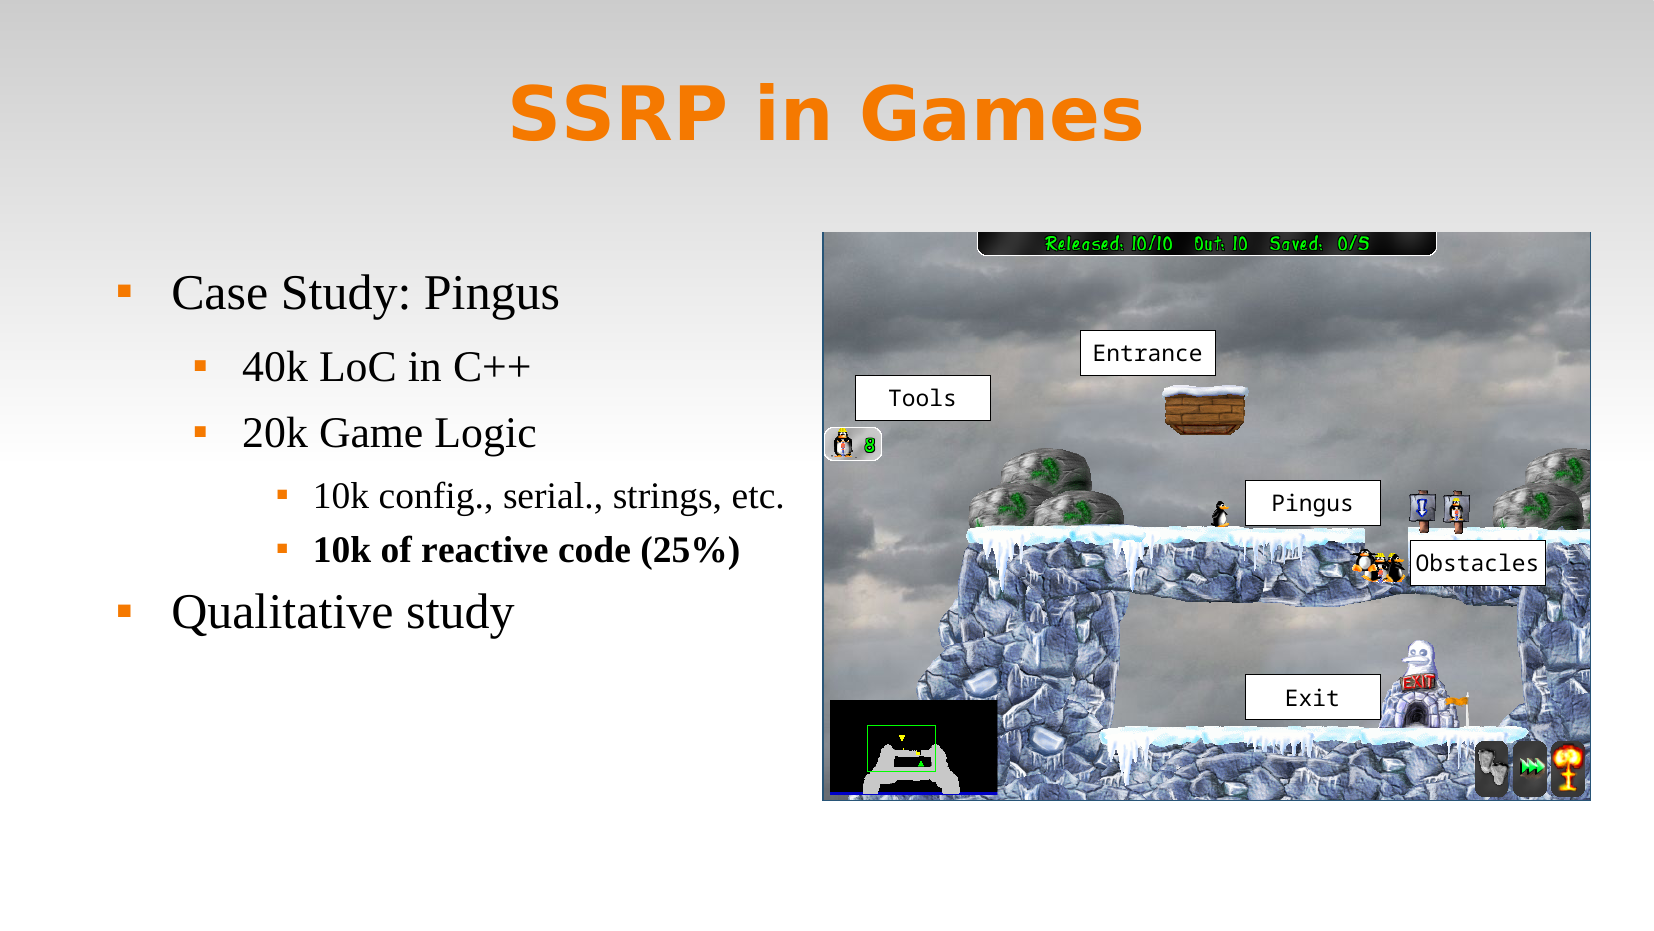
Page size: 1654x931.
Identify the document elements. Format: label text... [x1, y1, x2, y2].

text_box Obstacles [1410, 540, 1546, 586]
list Case Study: Pingus 40k LoC in C++ 20k Game Logic 10k config., serial., strings, etc. 10k of reactive code (25%) Qualitative study [53, 264, 822, 799]
text_box Pingus [1245, 480, 1381, 526]
text_box Entrance [1080, 330, 1216, 376]
text_box Tools [855, 375, 991, 421]
text_box Exit [1245, 674, 1381, 720]
title SSRP in Games [82, 37, 1571, 193]
picture [822, 232, 1591, 801]
